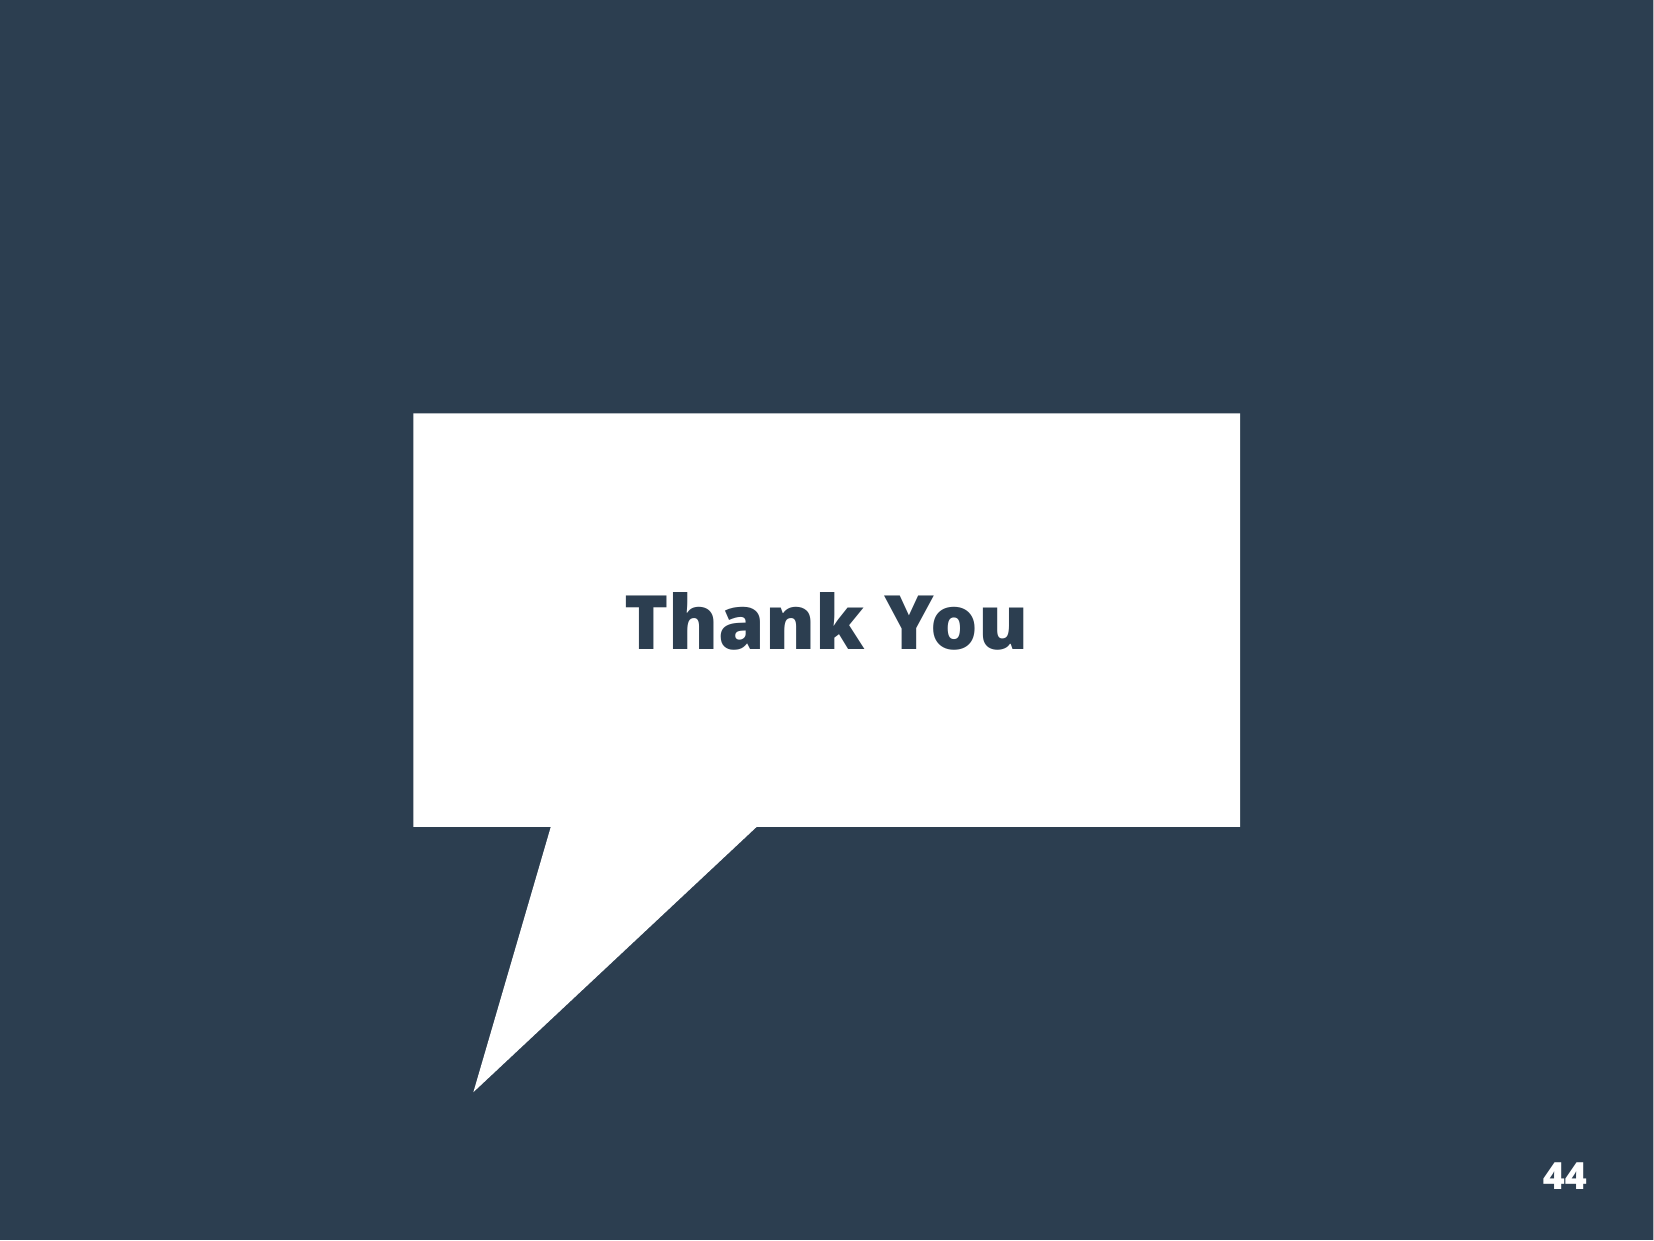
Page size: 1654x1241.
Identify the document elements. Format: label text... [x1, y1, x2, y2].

title Thank You [442, 442, 1211, 798]
